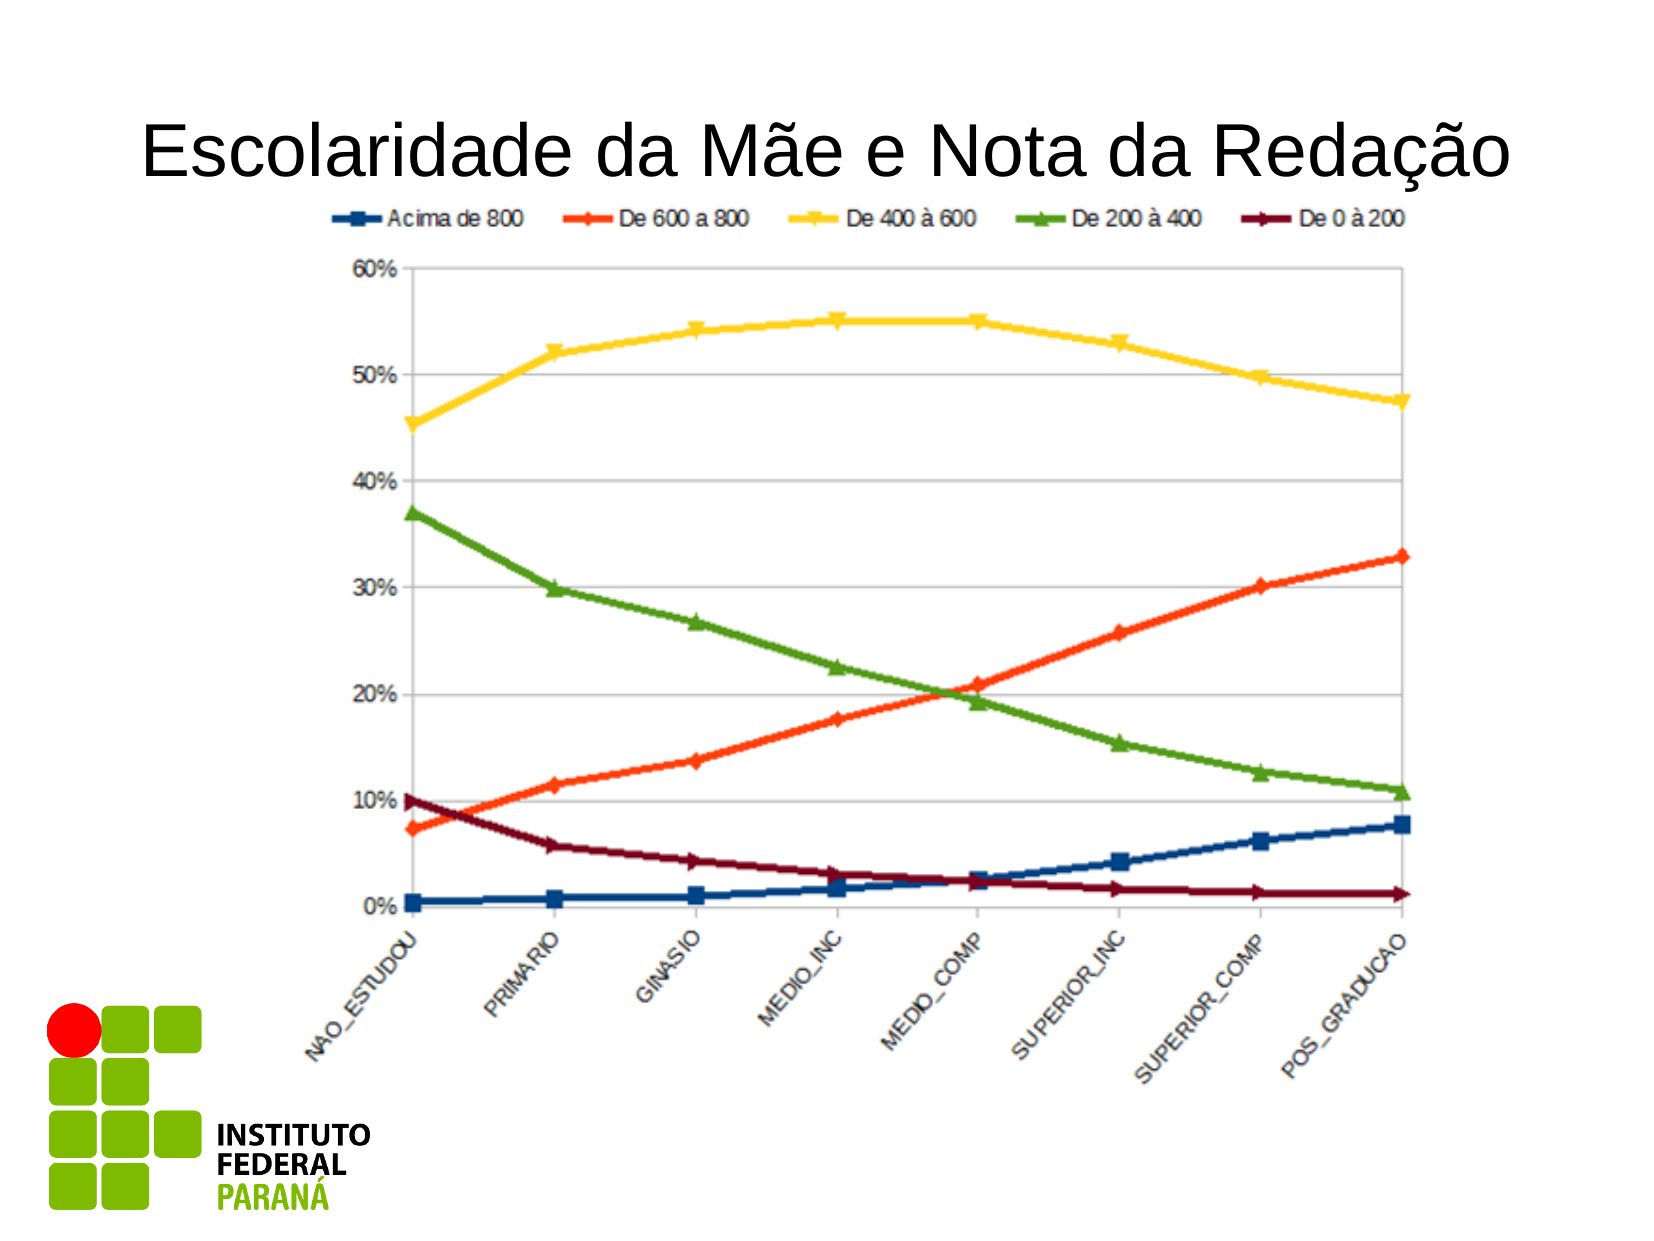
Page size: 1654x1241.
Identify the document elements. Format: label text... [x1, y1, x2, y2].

title Escolaridade da Mãe e Nota da Redação [82, 47, 1571, 255]
picture [47, 195, 1441, 1211]
